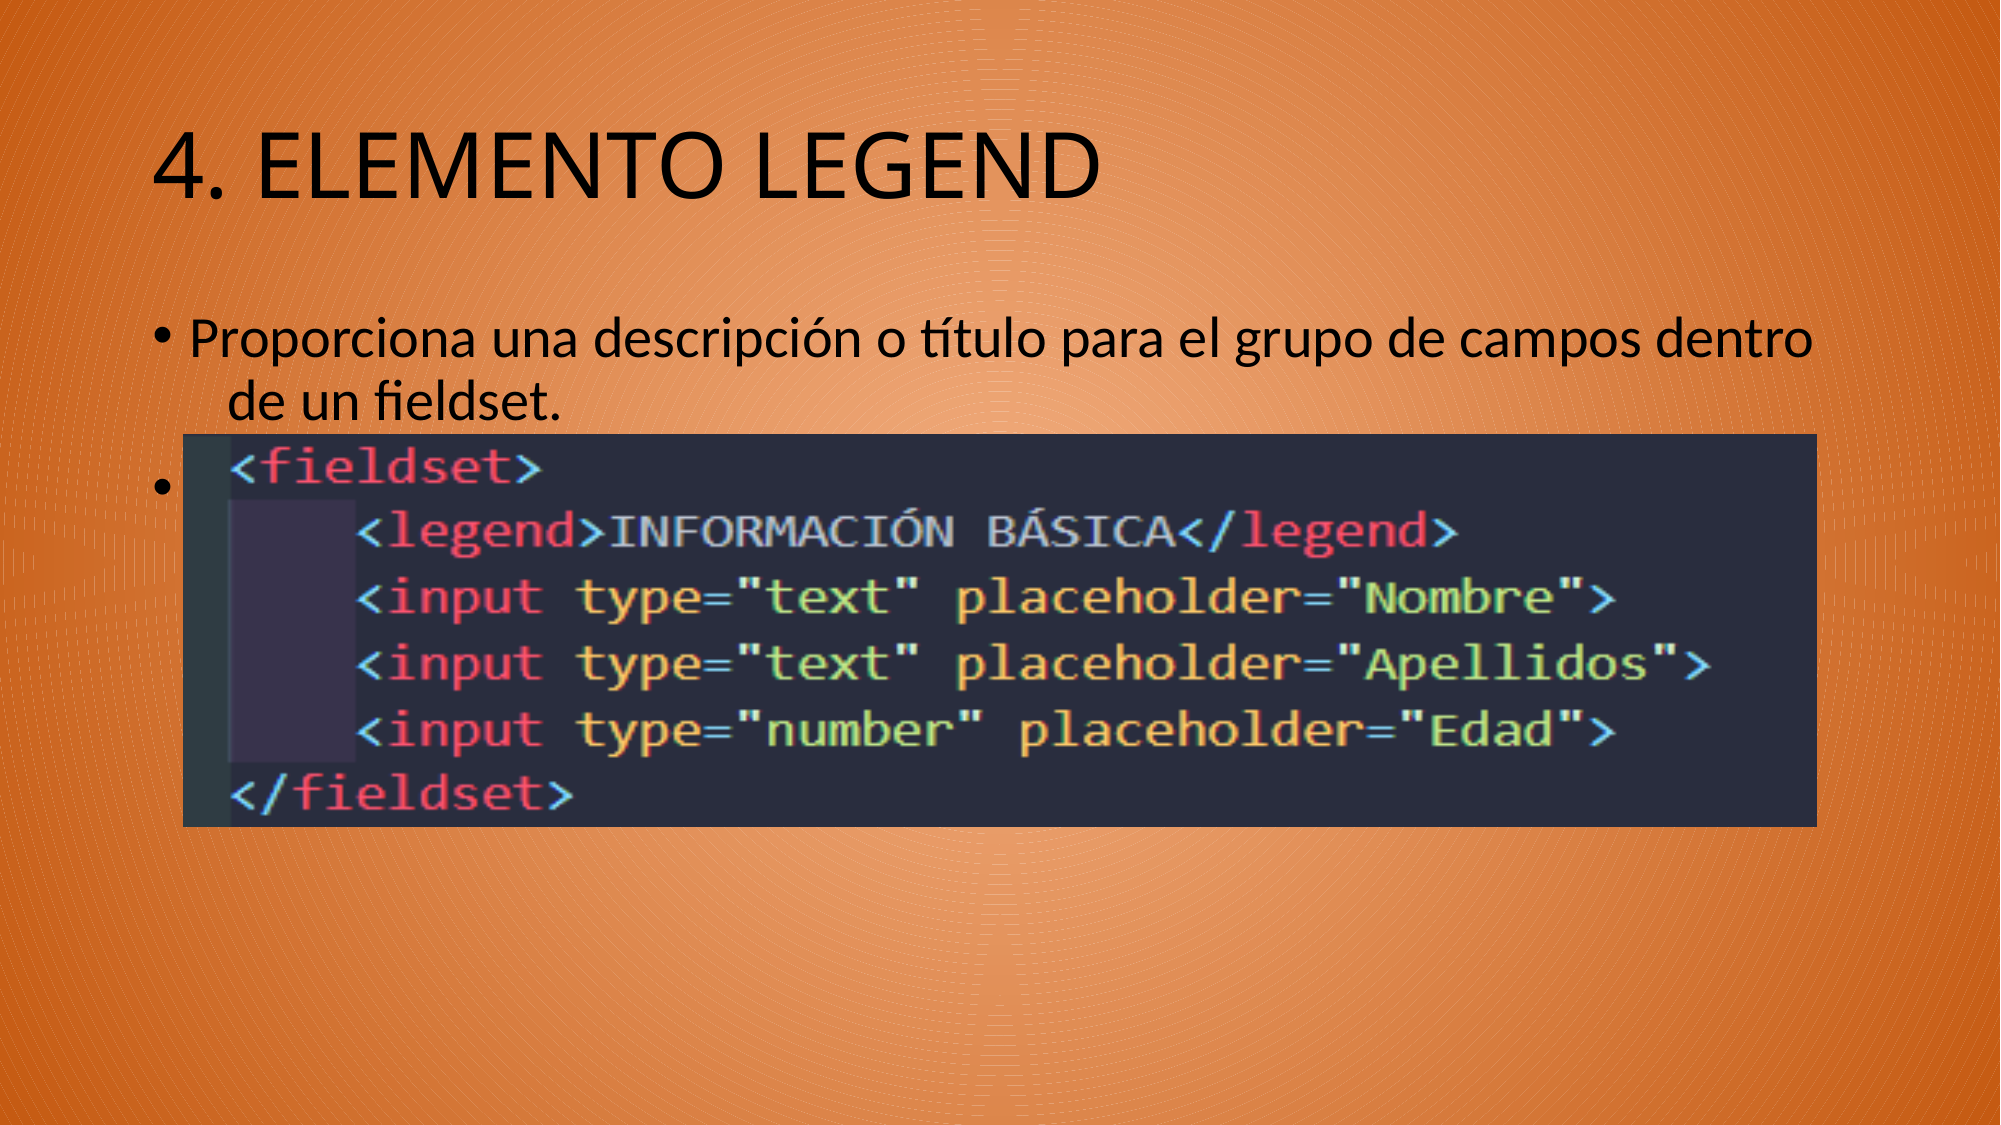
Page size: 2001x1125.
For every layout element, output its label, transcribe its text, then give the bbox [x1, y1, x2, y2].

picture [183, 434, 1817, 827]
title 4. ELEMENTO LEGEND [137, 59, 1863, 278]
list Proporciona una descripción o título para el grupo de campos dentro de un fieldset. [137, 299, 1863, 1014]
